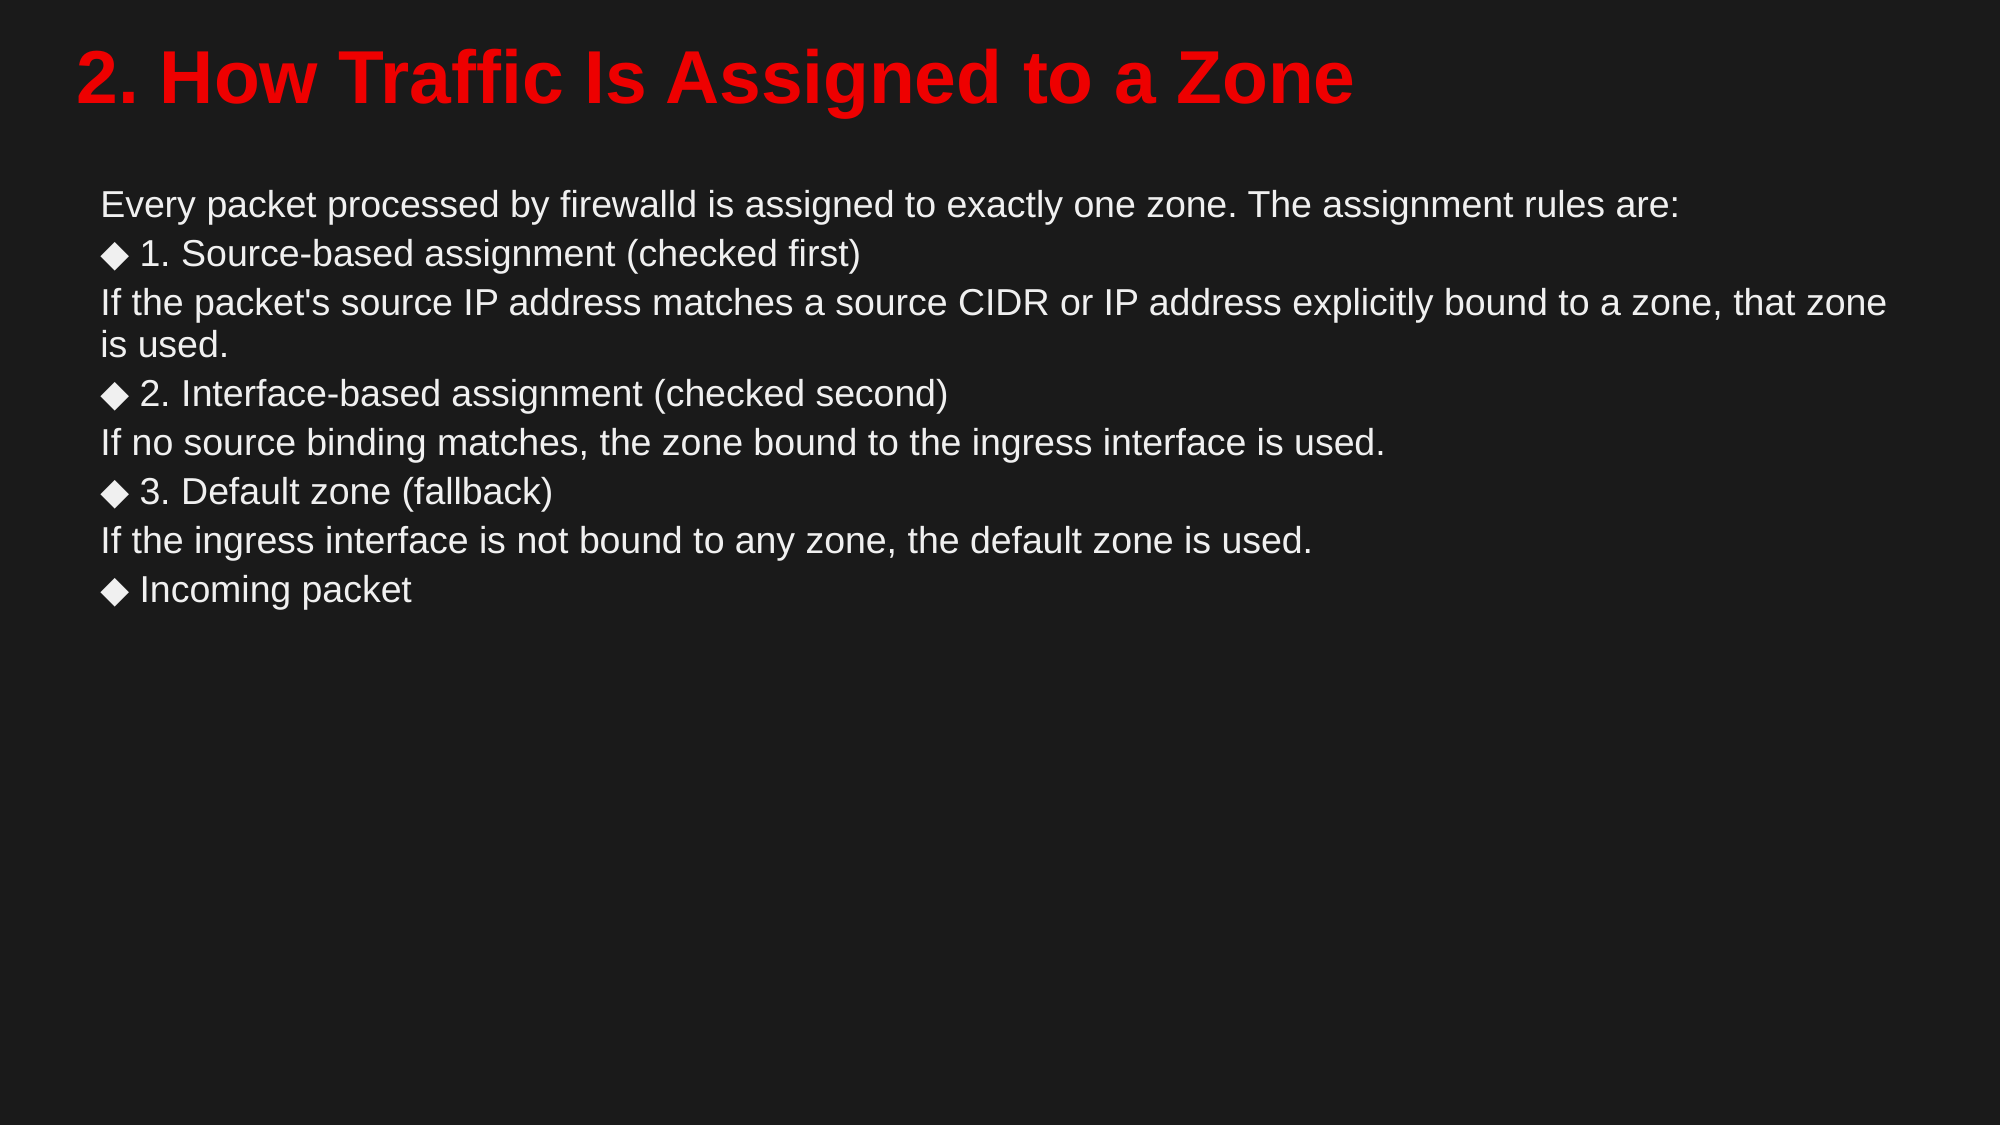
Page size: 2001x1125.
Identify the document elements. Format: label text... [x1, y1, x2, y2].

text_box 2. How Traffic Is Assigned to a Zone [59, 23, 1942, 154]
text_box Every packet processed by firewalld is assigned to exactly one zone. The assignment rules are: ◆ 1. Source-based assignment (checked first) If the packet's source IP address matches a source CIDR or IP address explicitly bound to a zone, that zone is used. ◆ 2. Interface-based assignment (checked second) If no source binding matches, the zone bound to the ingress interface is used. ◆ 3. Default zone (fallback) If the ingress interface is not bound to any zone, the default zone is used. ◆ Incoming packet [59, 171, 1942, 1087]
